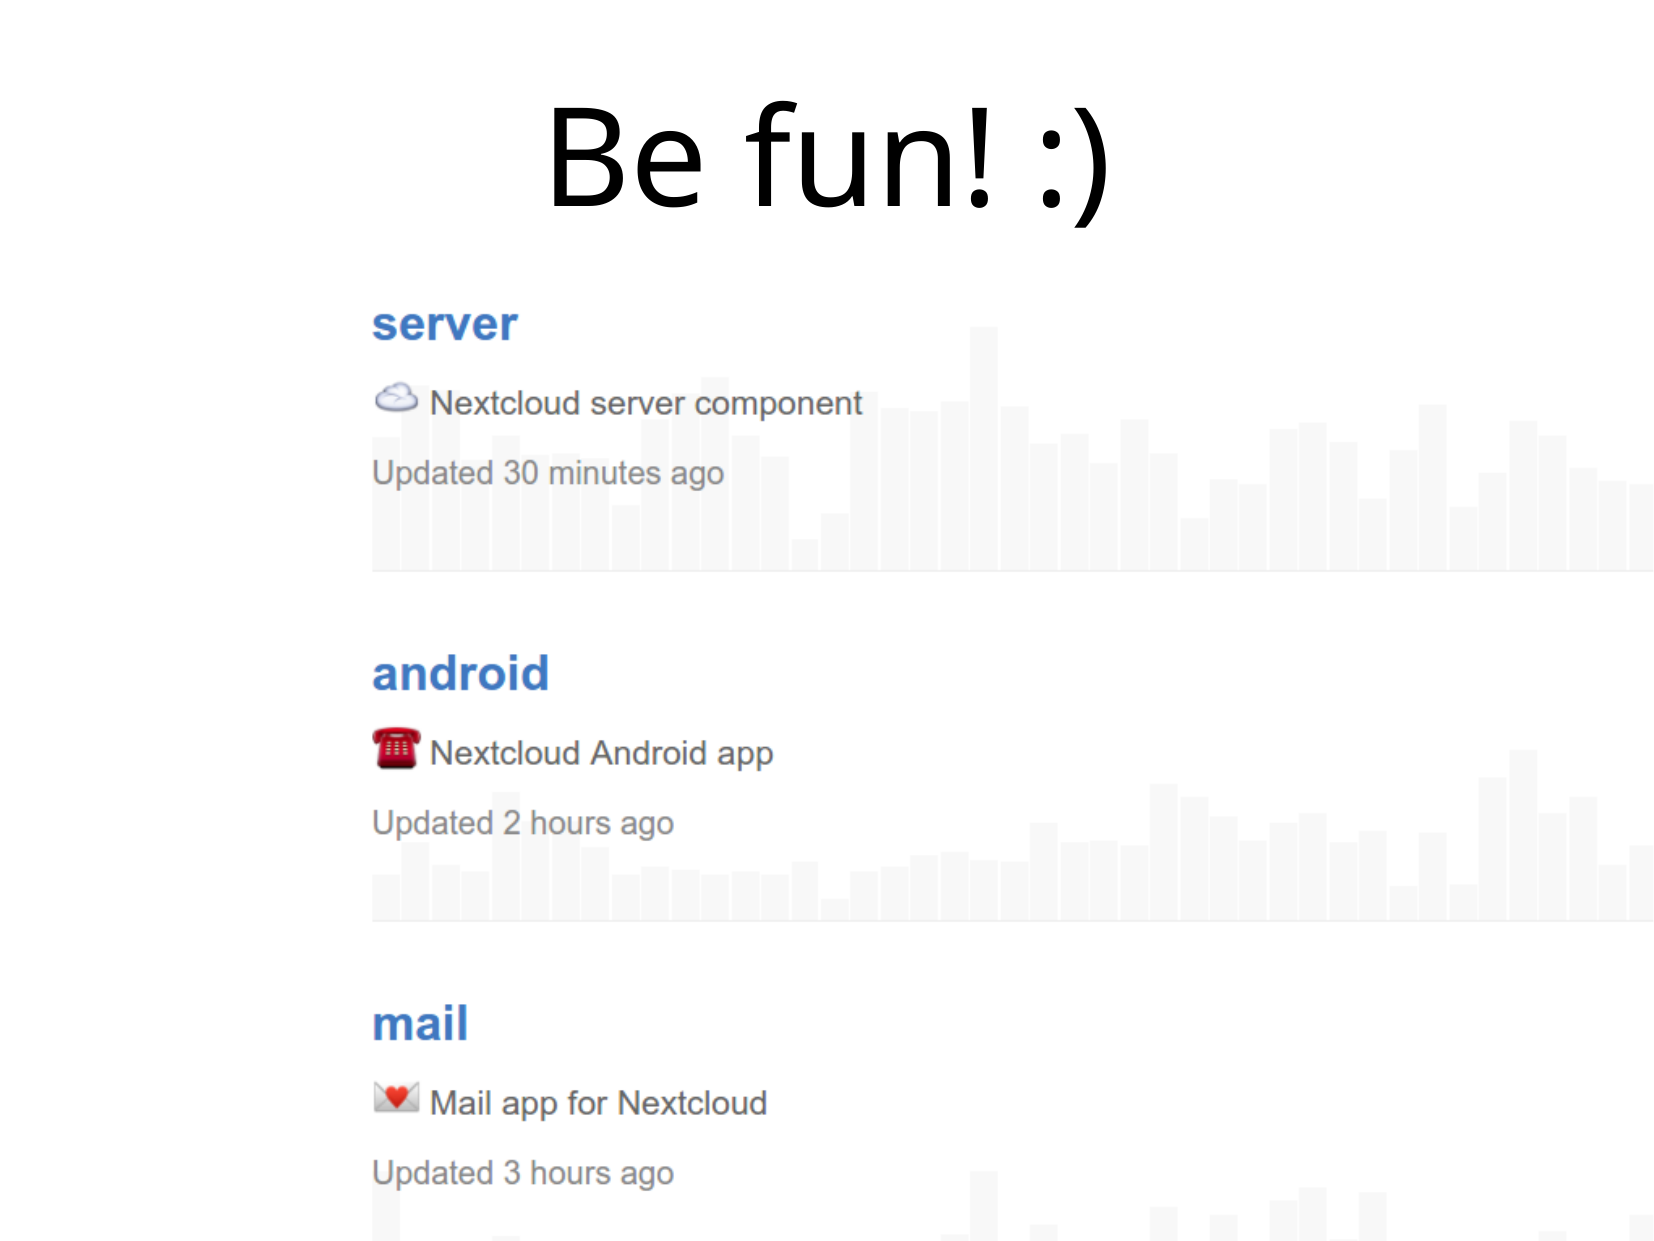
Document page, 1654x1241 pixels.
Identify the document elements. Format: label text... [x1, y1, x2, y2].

picture [350, 282, 1654, 1241]
title Be fun! :) [82, 49, 1571, 257]
